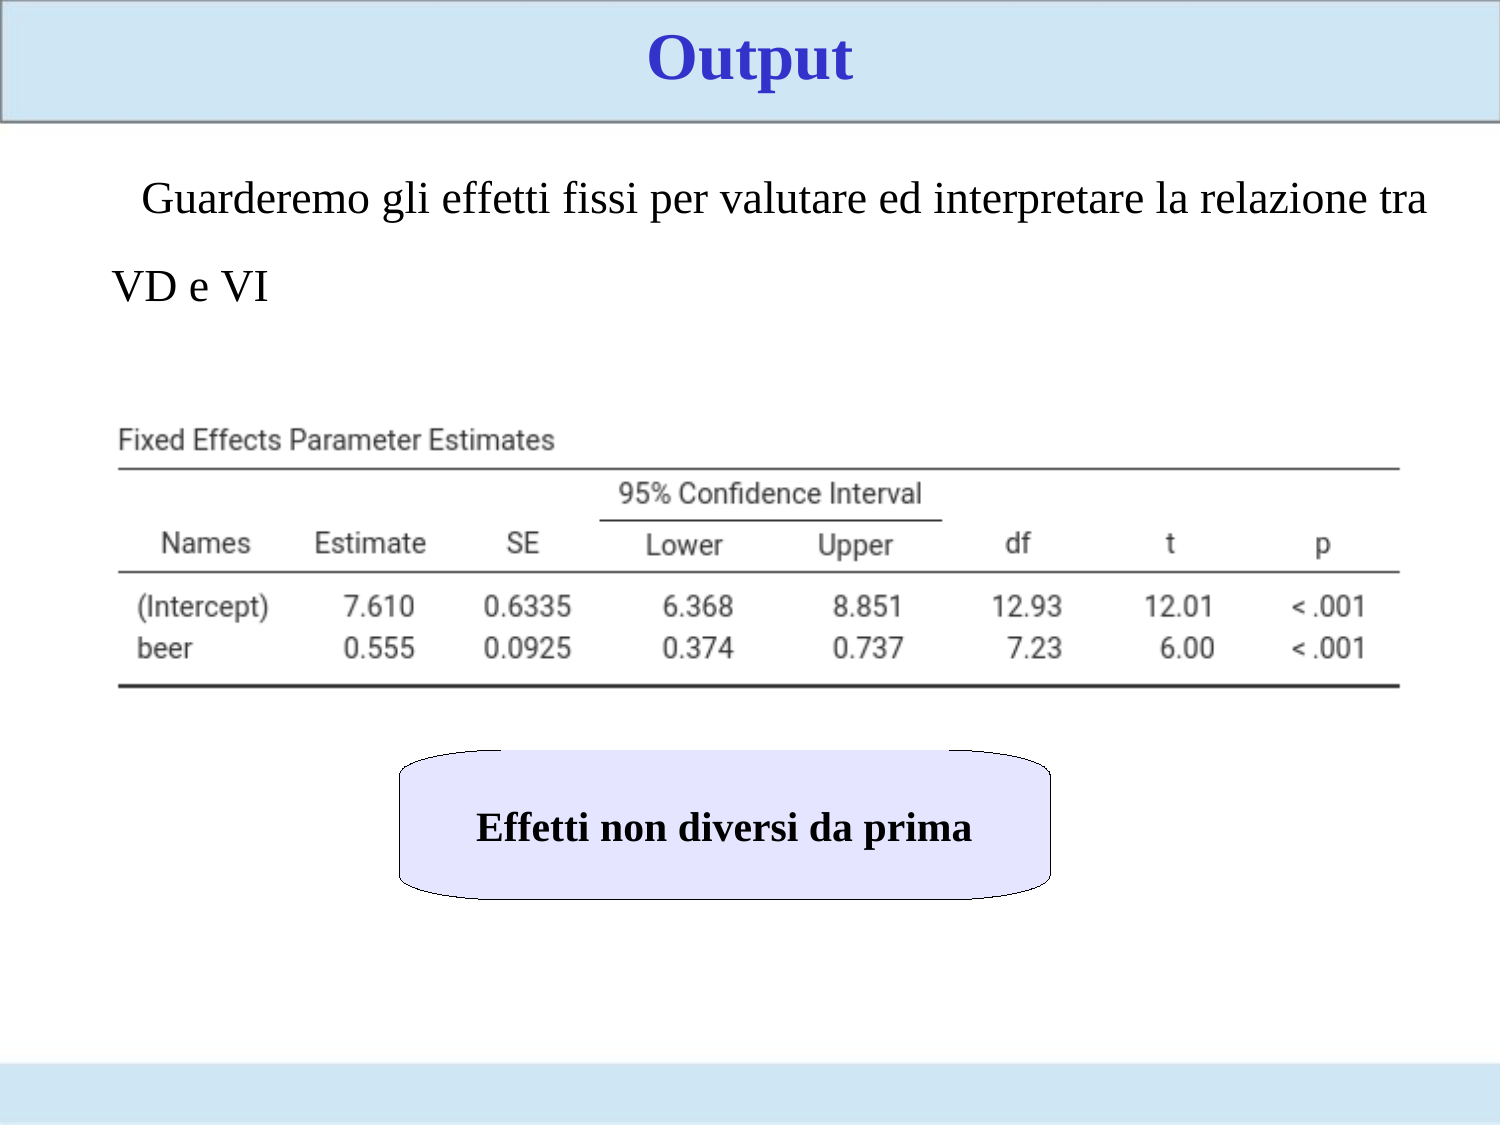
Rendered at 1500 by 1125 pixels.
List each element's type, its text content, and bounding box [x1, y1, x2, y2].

picture [0, 0, 1500, 1125]
text_box Effetti non diversi da prima [399, 751, 1051, 900]
text_box Guarderemo gli effetti fissi per valutare ed interpretare la relazione tra VD e VI [96, 126, 1463, 318]
title Output [112, 0, 1388, 126]
